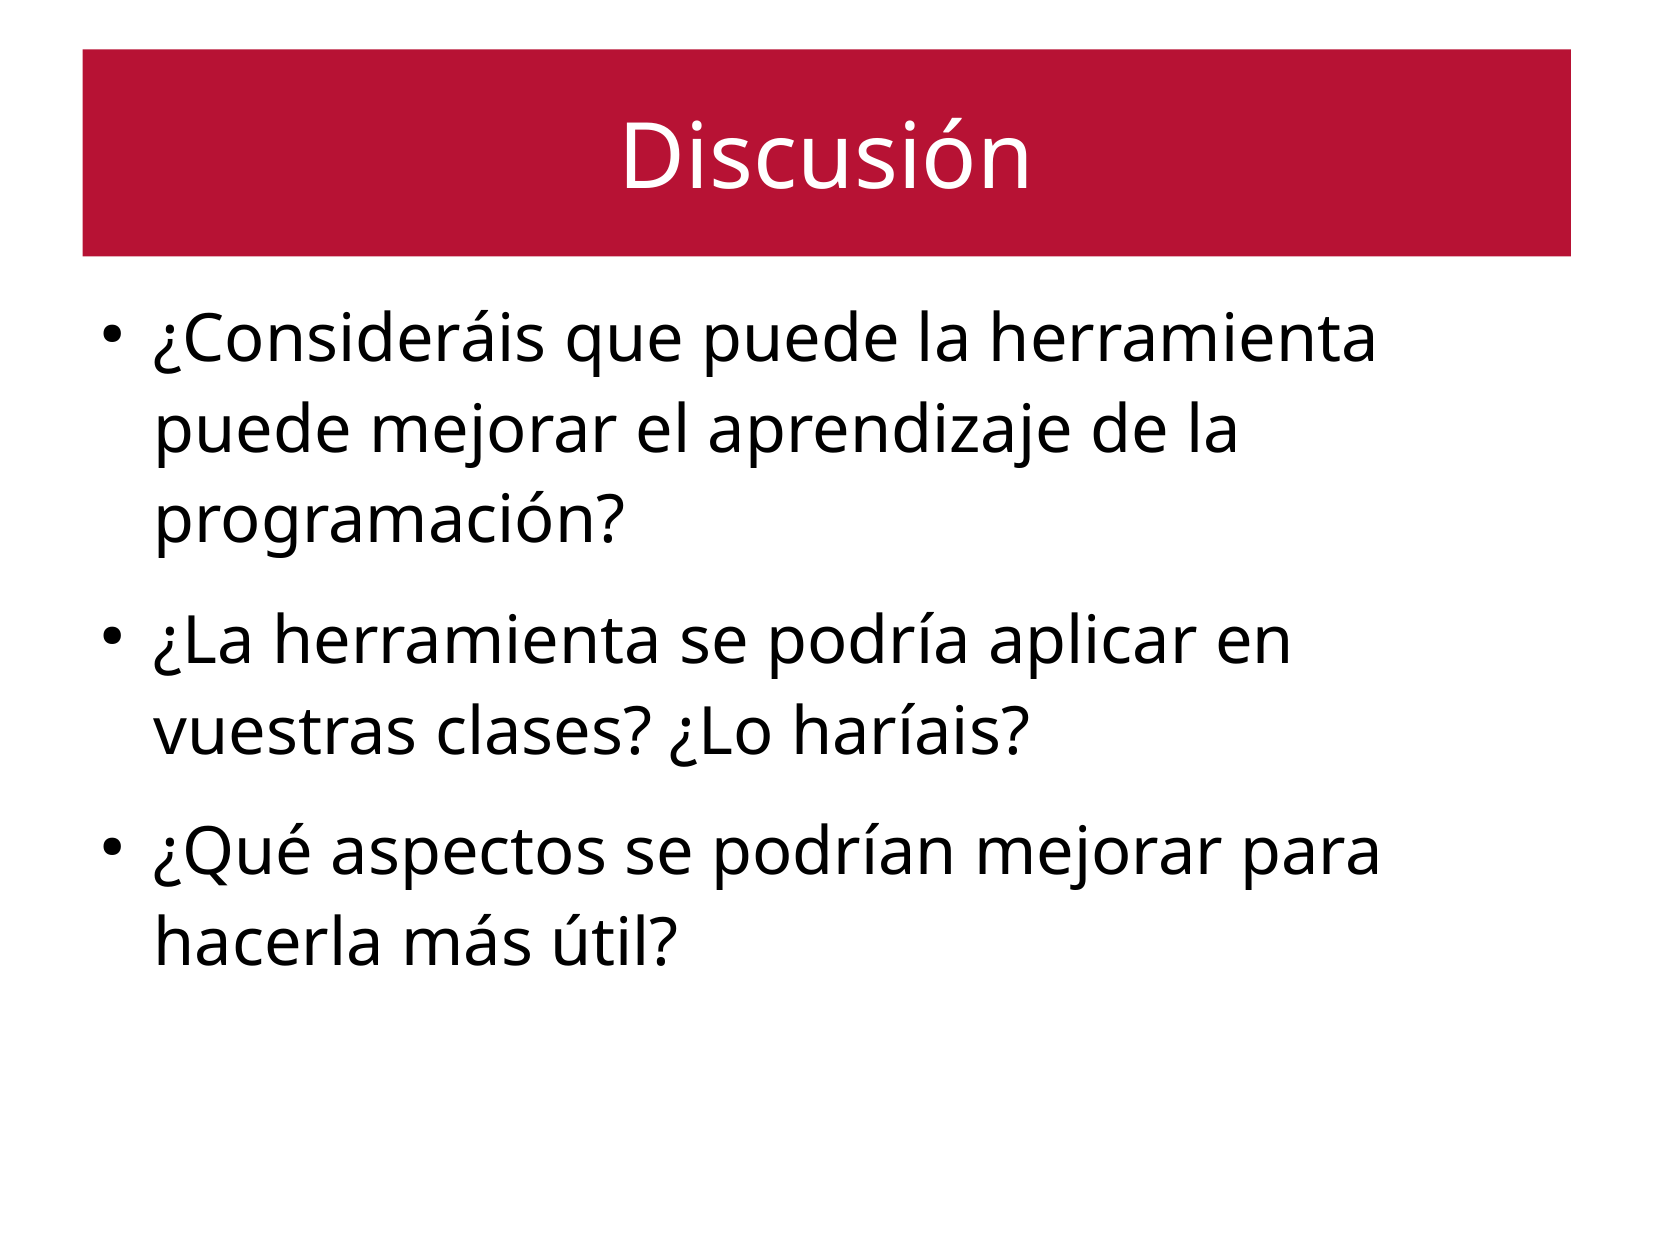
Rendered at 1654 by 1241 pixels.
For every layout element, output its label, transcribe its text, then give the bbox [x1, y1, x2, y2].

title Discusión [82, 49, 1571, 257]
list ¿Consideráis que puede la herramienta puede mejorar el aprendizaje de la programación? ¿La herramienta se podría aplicar en vuestras clases? ¿Lo haríais? ¿Qué aspectos se podrían mejorar para hacerla más útil? [82, 290, 1571, 1010]
